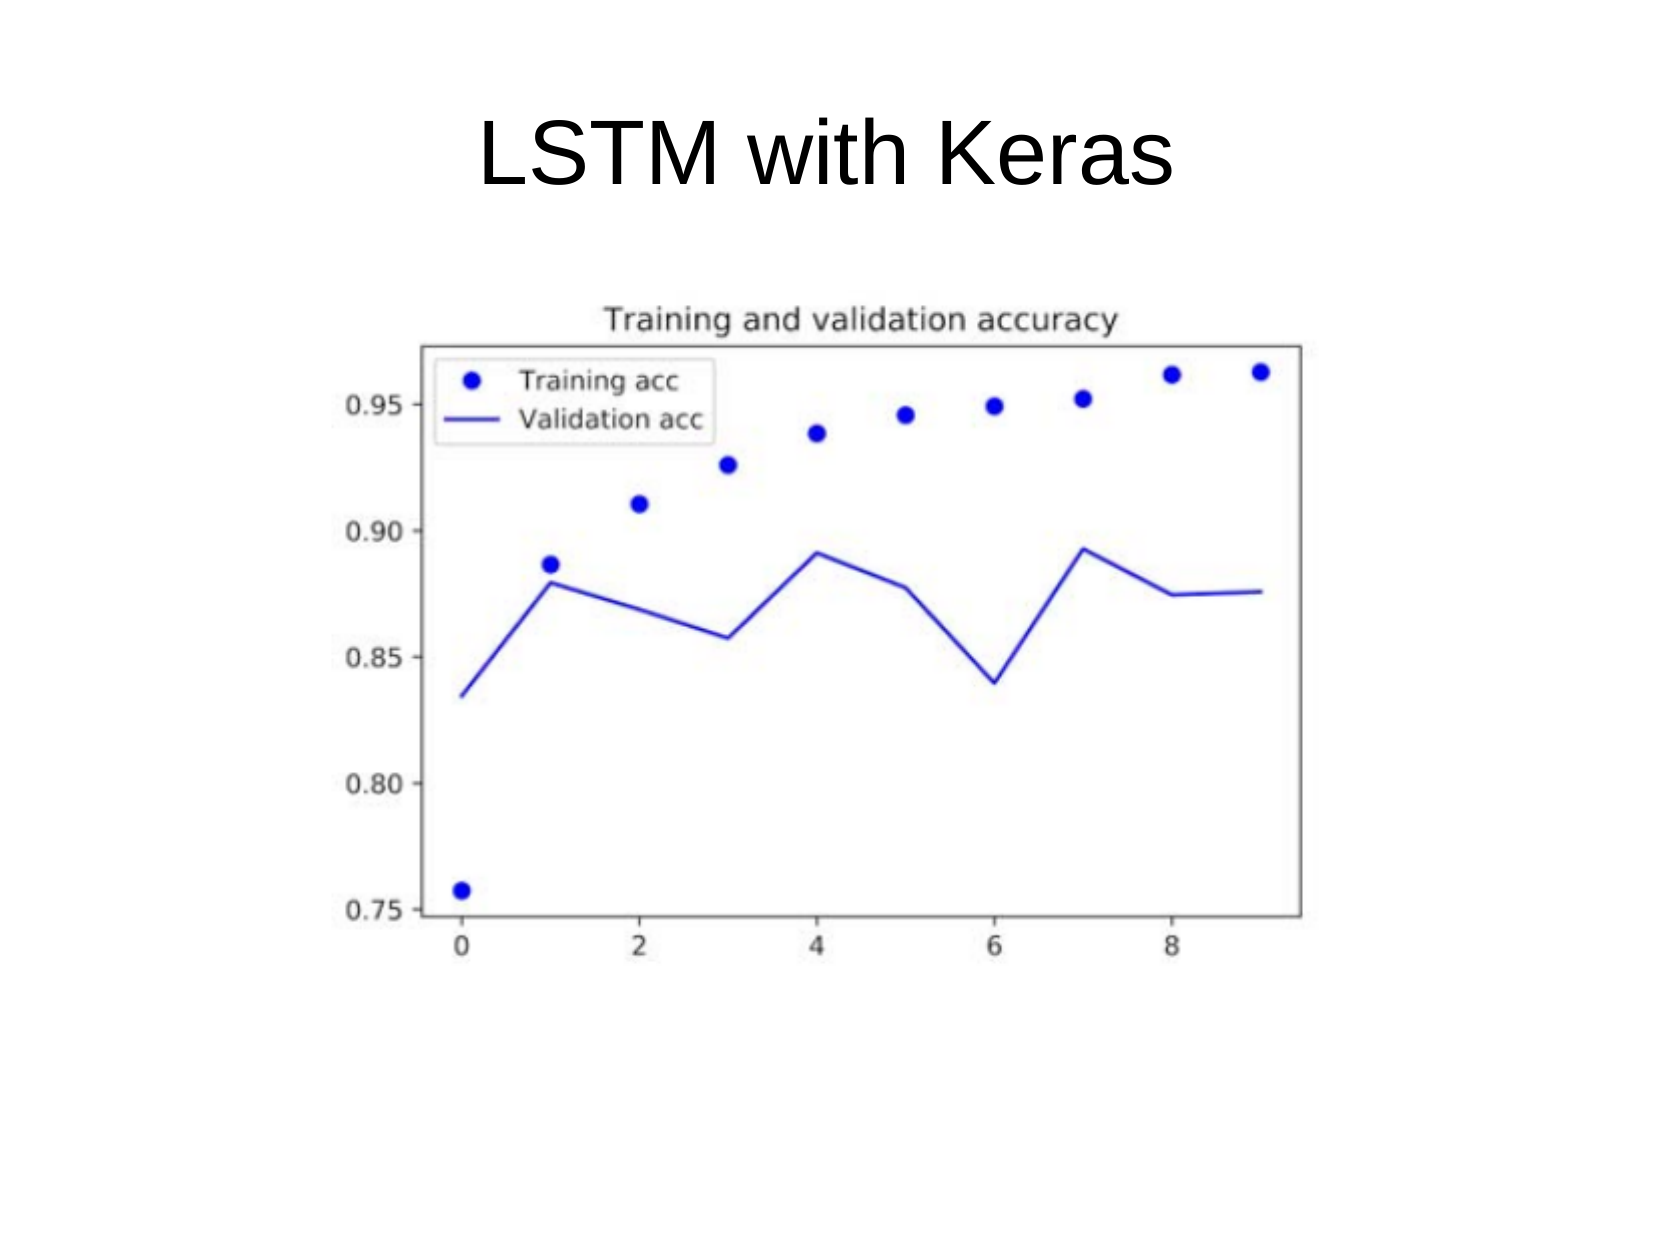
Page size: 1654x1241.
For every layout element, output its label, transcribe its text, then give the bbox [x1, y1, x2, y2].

title LSTM with Keras [82, 49, 1571, 257]
picture [286, 290, 1335, 1010]
